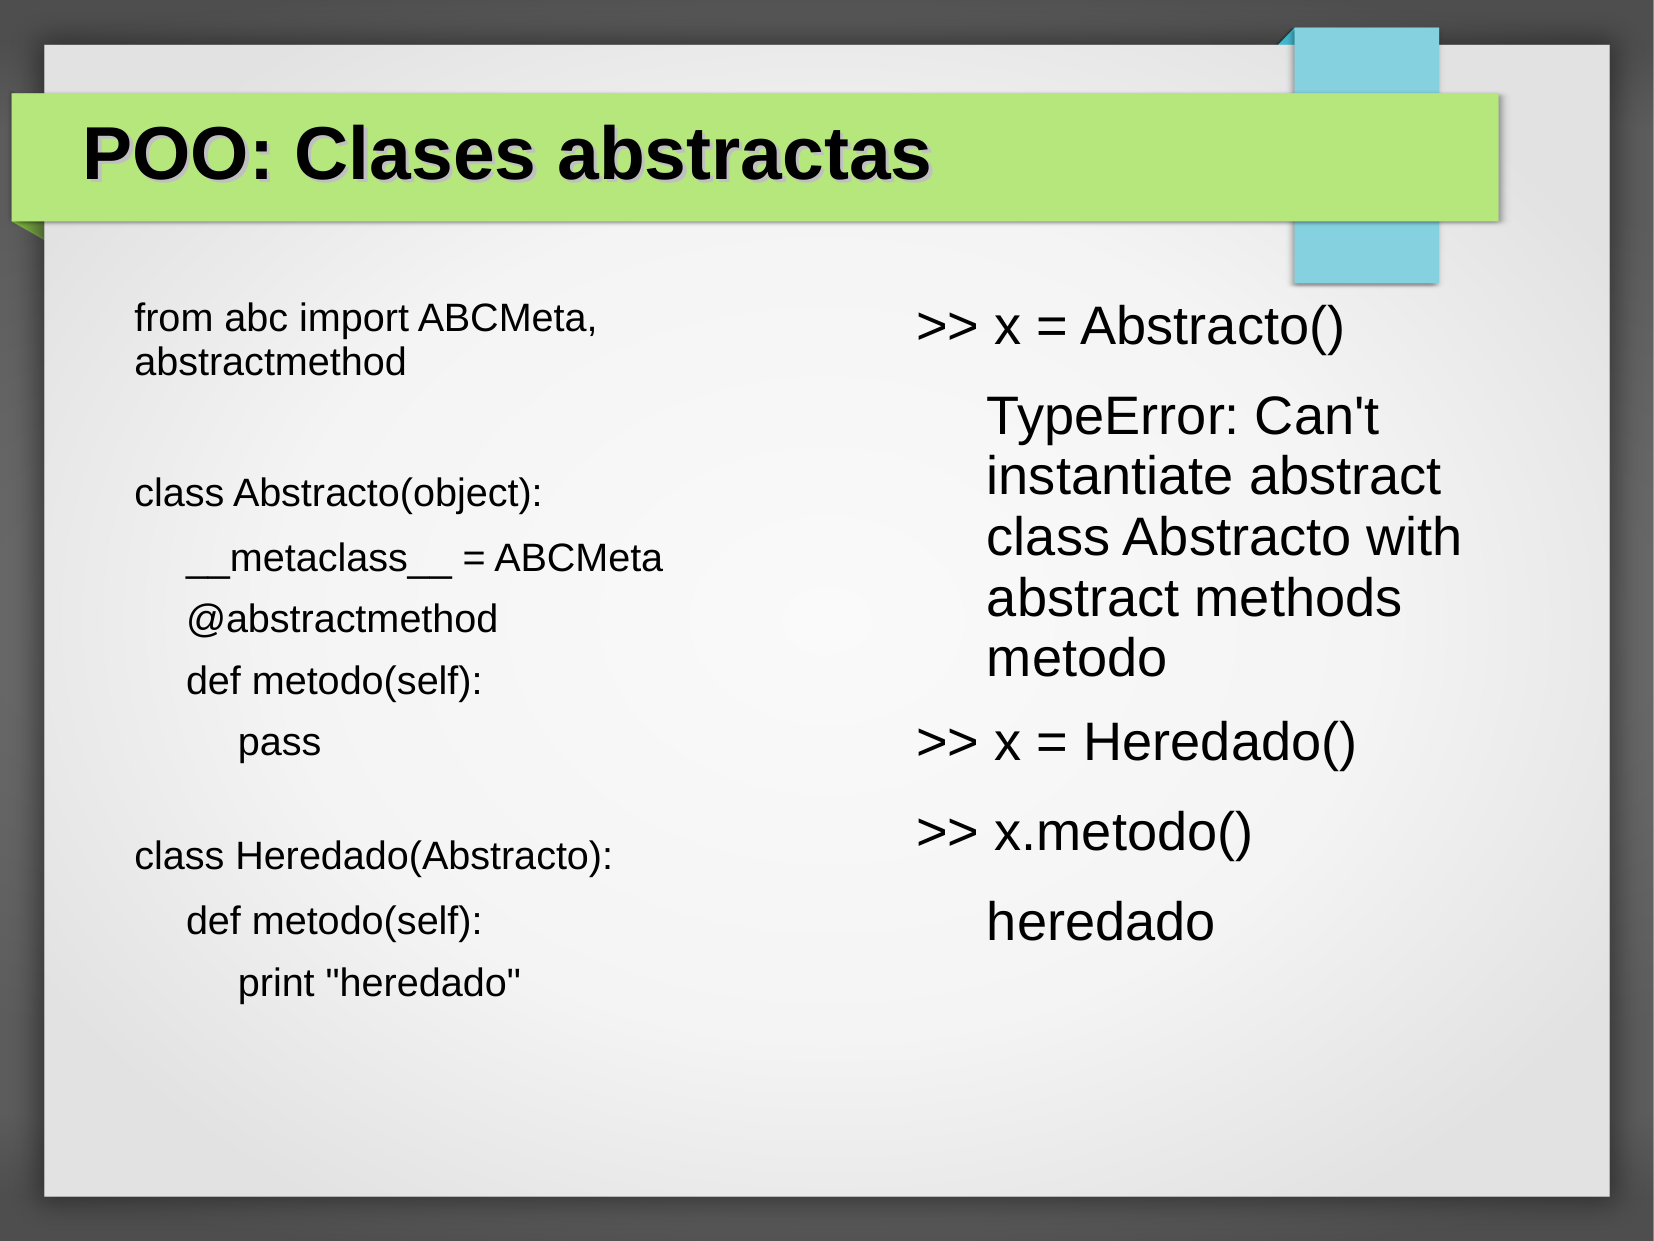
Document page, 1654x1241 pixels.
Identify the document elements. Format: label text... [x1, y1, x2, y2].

list from abc import ABCMeta, abstractmethod class Abstracto(object): __metaclass__ = ABCMeta @abstractmethod def metodo(self): pass class Heredado(Abstracto): def metodo(self): print "heredado" [82, 295, 809, 1015]
list >> x = Abstracto() TypeError: Can't instantiate abstract class Abstracto with abstract methods metodo >> x = Heredado() >> x.metodo() heredado [845, 295, 1572, 1015]
picture [0, 0, 1654, 1241]
title POO: Clases abstractas [82, 94, 1264, 213]
